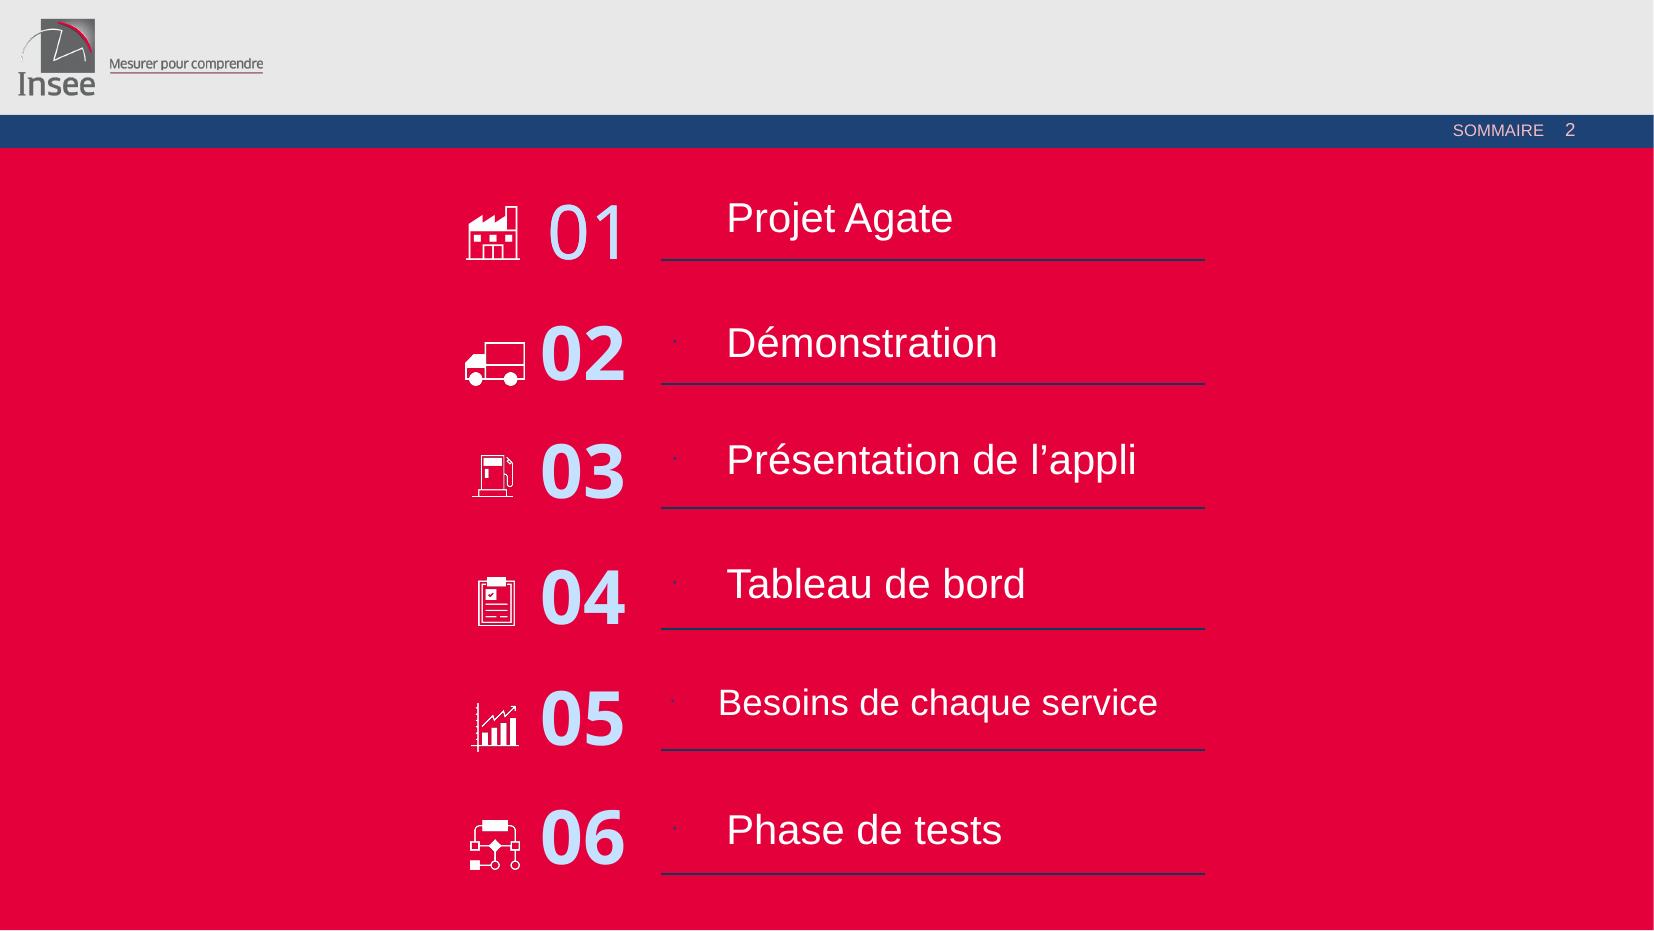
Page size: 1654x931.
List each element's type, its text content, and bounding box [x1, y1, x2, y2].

list Projet Agate [662, 194, 1205, 259]
list Démonstration [656, 319, 1205, 393]
picture [471, 703, 519, 752]
text_box 05 [525, 658, 656, 777]
list Présentation de l’appli [656, 437, 1205, 511]
picture [478, 577, 515, 626]
picture [14, 0, 263, 99]
text_box 02 [525, 292, 656, 410]
title 01 [519, 159, 662, 302]
text_box 04 [525, 537, 656, 658]
picture [466, 206, 520, 260]
text_box SOMMAIRE [1311, 114, 1560, 148]
text_box 03 [525, 410, 656, 532]
picture [472, 455, 513, 497]
list Besoins de chaque service [656, 682, 1205, 756]
picture [470, 820, 520, 870]
list Tableau de bord [656, 561, 1205, 635]
text_box 06 [525, 777, 656, 898]
list Phase de tests [656, 806, 1205, 880]
list Projet Agate [662, 261, 1205, 269]
picture [465, 342, 525, 386]
